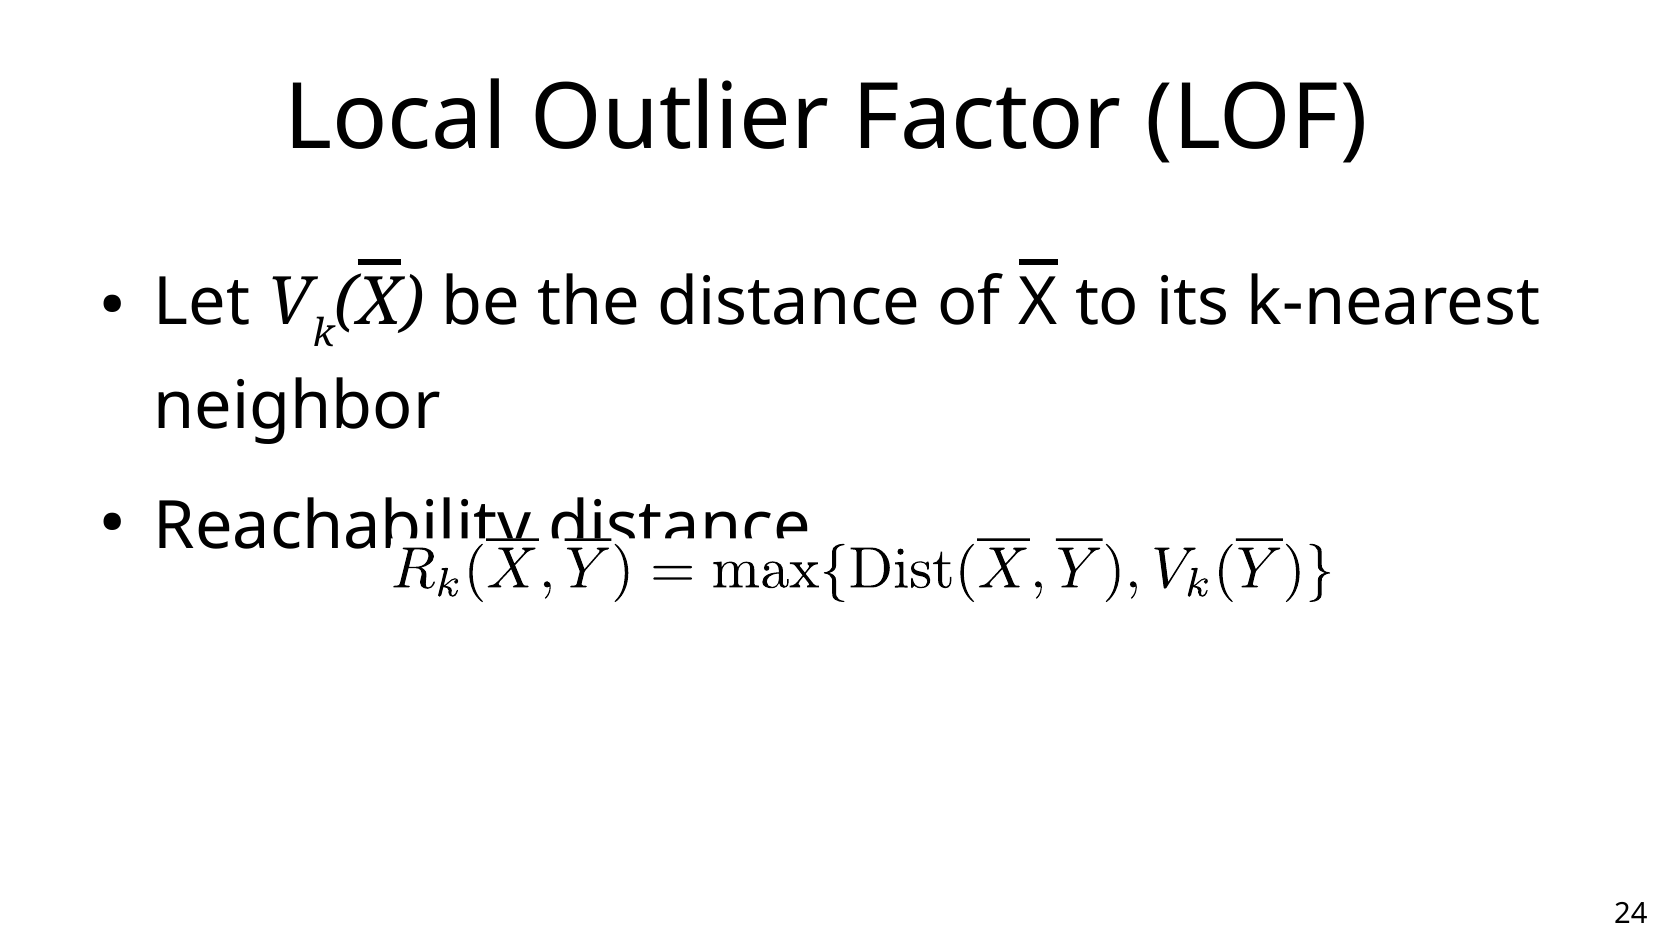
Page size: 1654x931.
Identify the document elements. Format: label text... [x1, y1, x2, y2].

title Local Outlier Factor (LOF) [82, 1, 1571, 226]
text_box [390, 538, 1335, 603]
list Let Vk(X) be the distance of X to its k-nearest neighbor Reachability distance [82, 253, 1571, 793]
